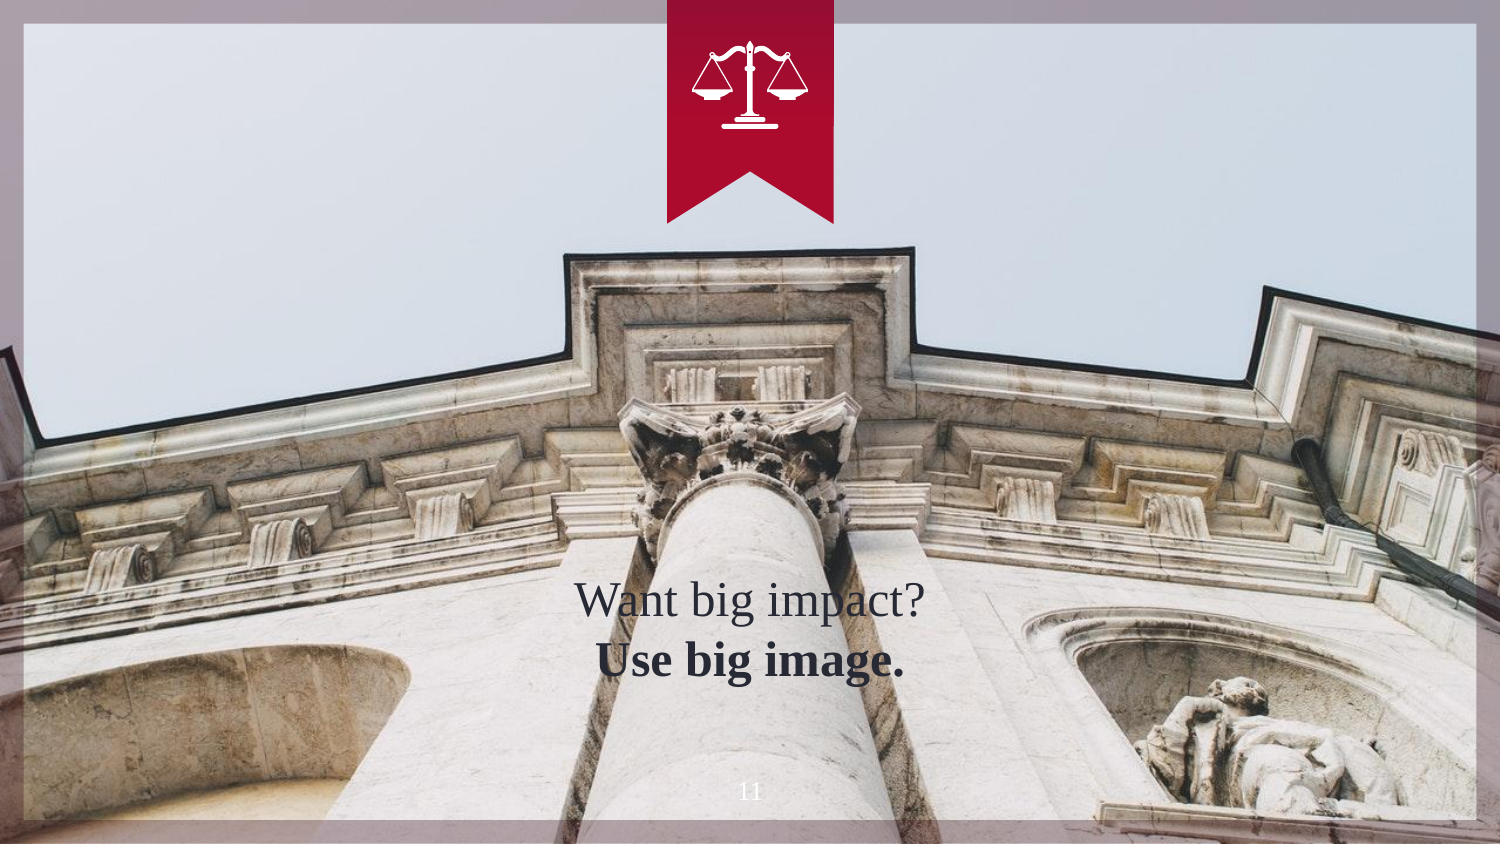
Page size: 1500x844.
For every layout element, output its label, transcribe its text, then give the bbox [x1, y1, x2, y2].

title Want big impact? Use big image. [360, 513, 1140, 740]
slide_number <number> [666, 758, 834, 821]
picture [0, 0, 1500, 844]
